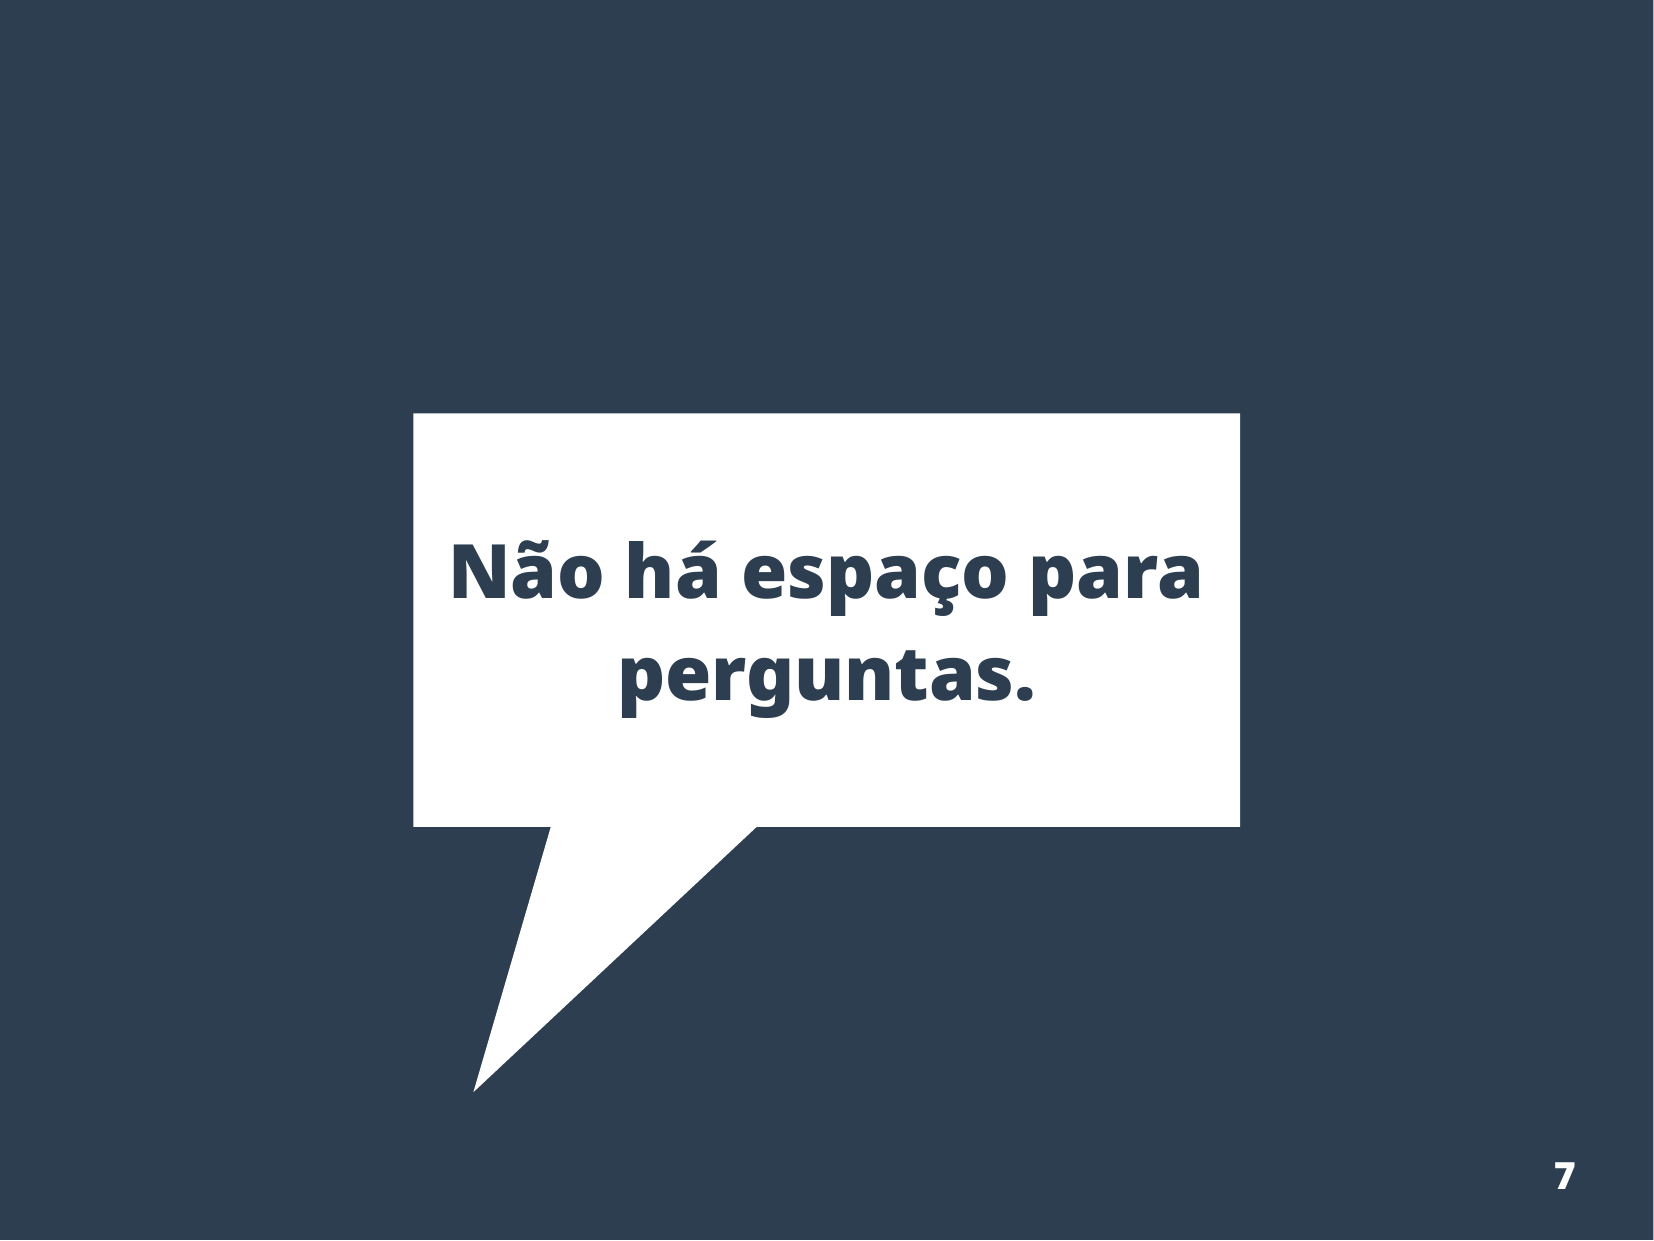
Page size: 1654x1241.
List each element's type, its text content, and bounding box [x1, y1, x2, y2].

title Não há espaço para perguntas. [442, 442, 1211, 798]
